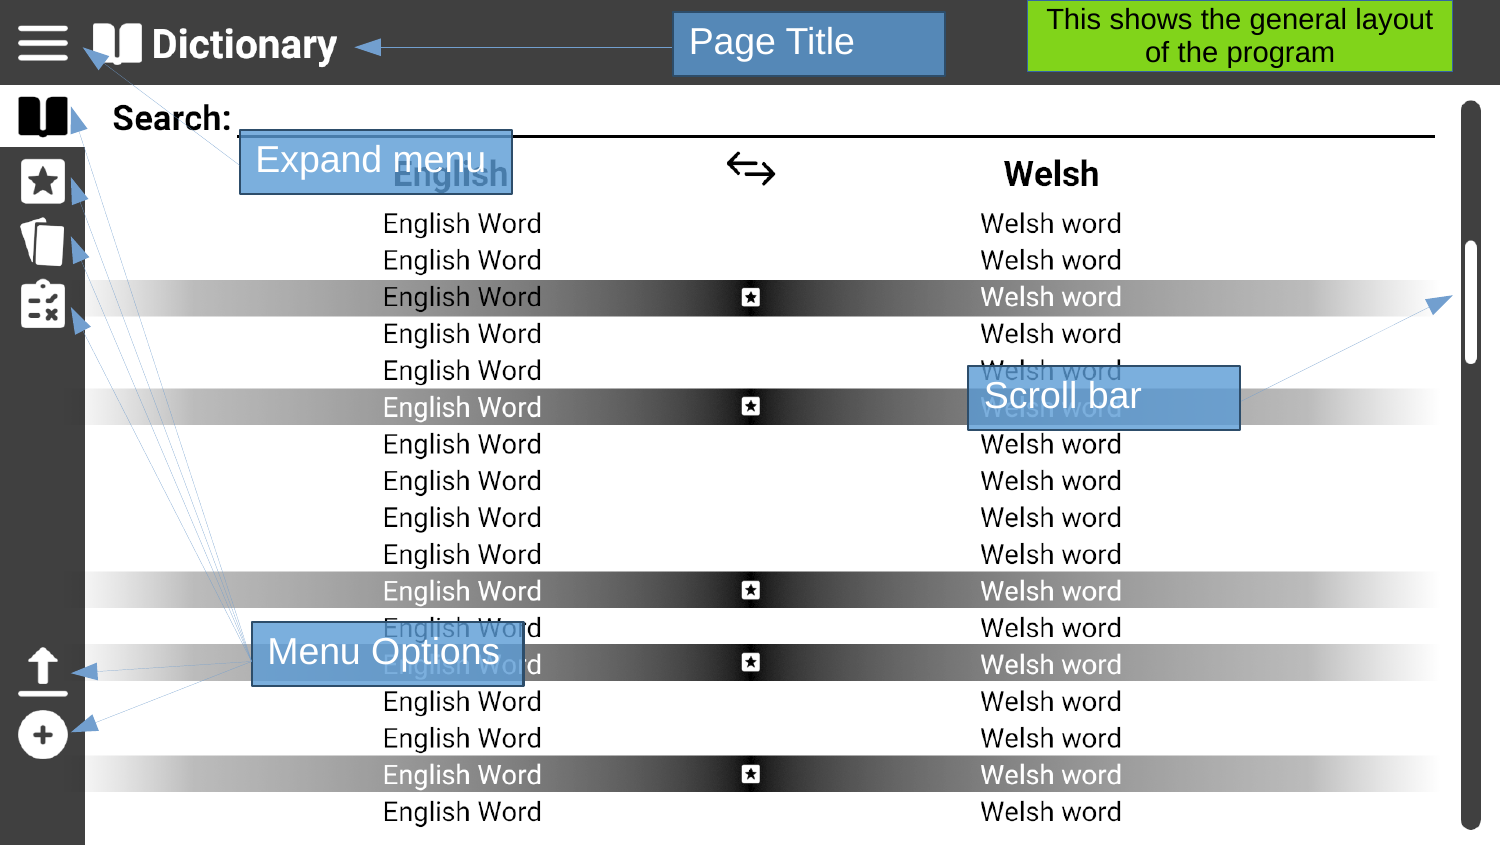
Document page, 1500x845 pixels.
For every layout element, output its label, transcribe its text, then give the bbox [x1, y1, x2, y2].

text_box Page Title [672, 11, 945, 76]
text_box Menu Options [251, 622, 524, 687]
text_box Scroll bar [968, 366, 1241, 430]
text_box Expand menu [239, 129, 512, 194]
text_box This shows the general layout of the program [1027, 0, 1453, 72]
picture [0, 0, 1500, 845]
